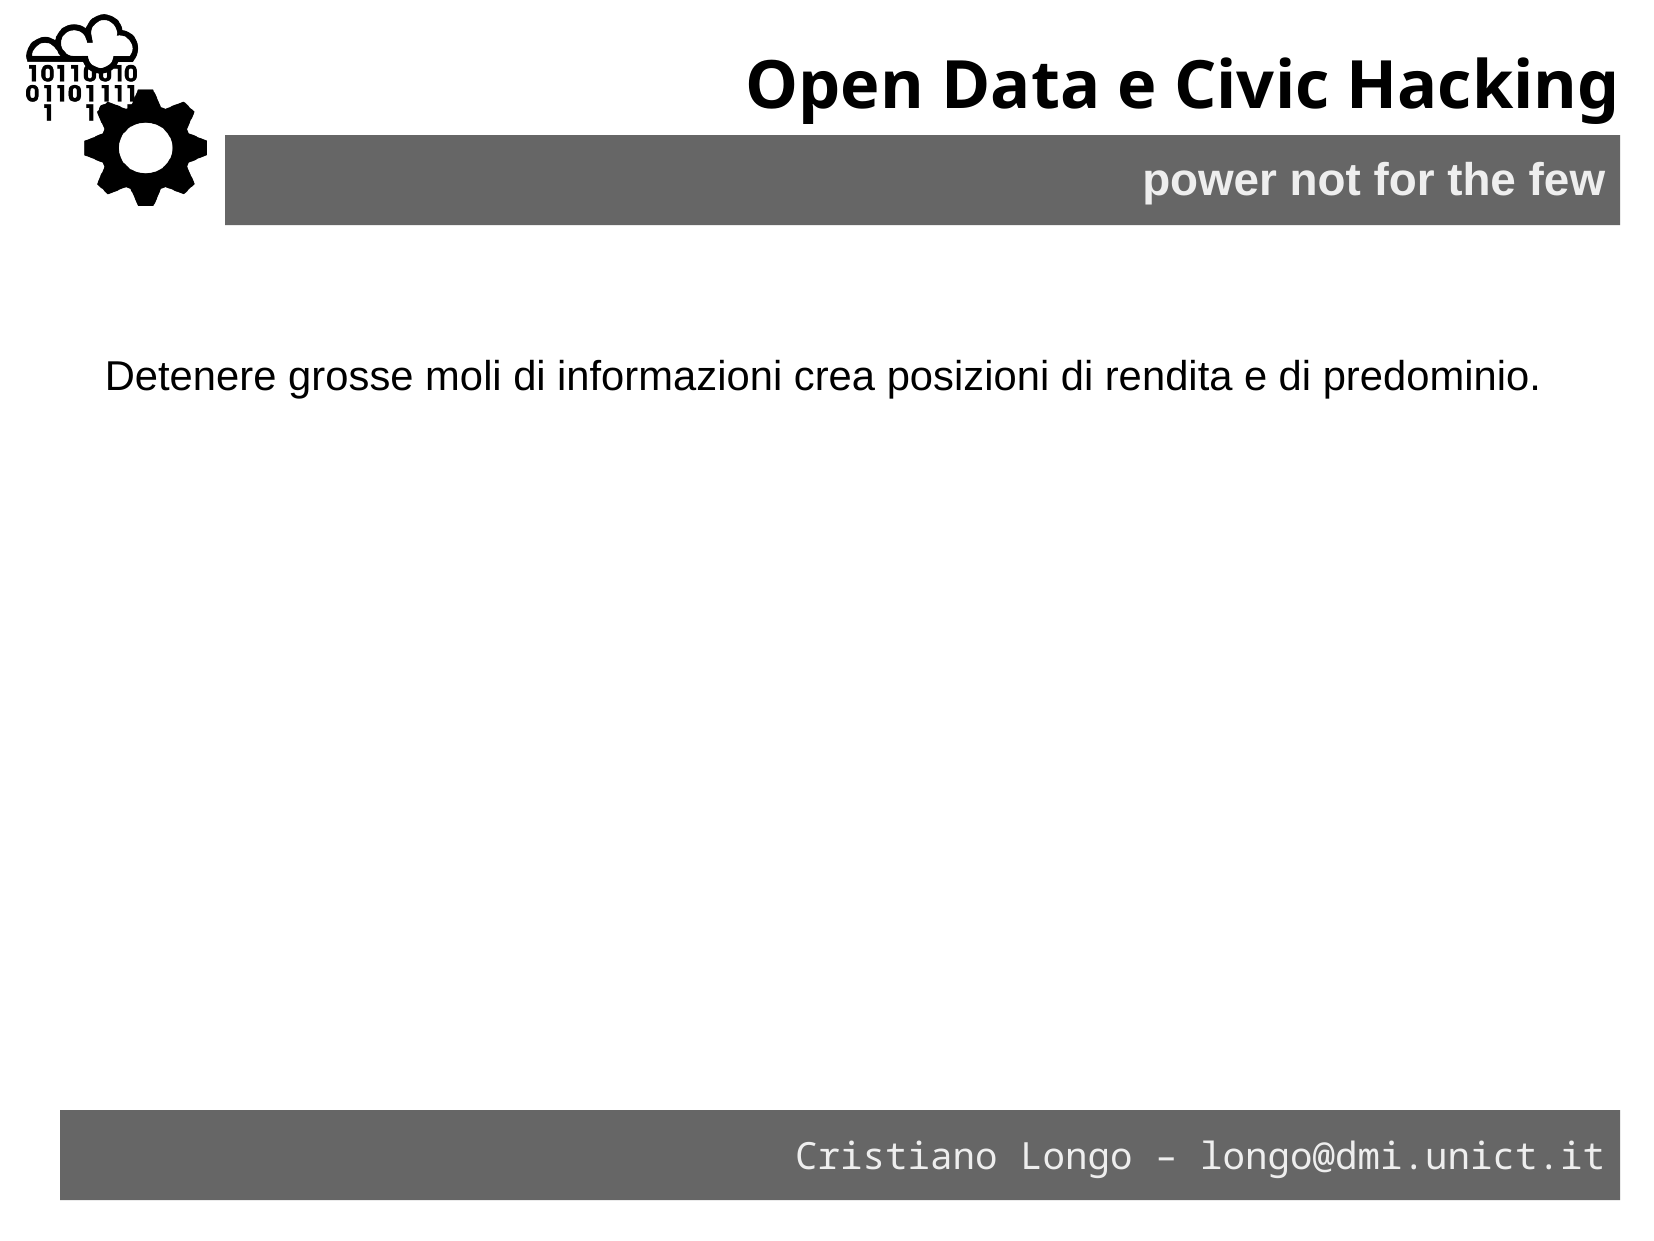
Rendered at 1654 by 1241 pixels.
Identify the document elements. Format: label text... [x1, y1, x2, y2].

picture [26, 14, 207, 206]
text_box Detenere grosse moli di informazioni crea posizioni di rendita e di predominio. [90, 345, 1576, 447]
text_box Cristiano Longo – longo@dmi.unict.it [60, 1110, 1621, 1201]
text_box power not for the few [225, 135, 1621, 226]
text_box Open Data e Civic Hacking [285, 30, 1636, 129]
